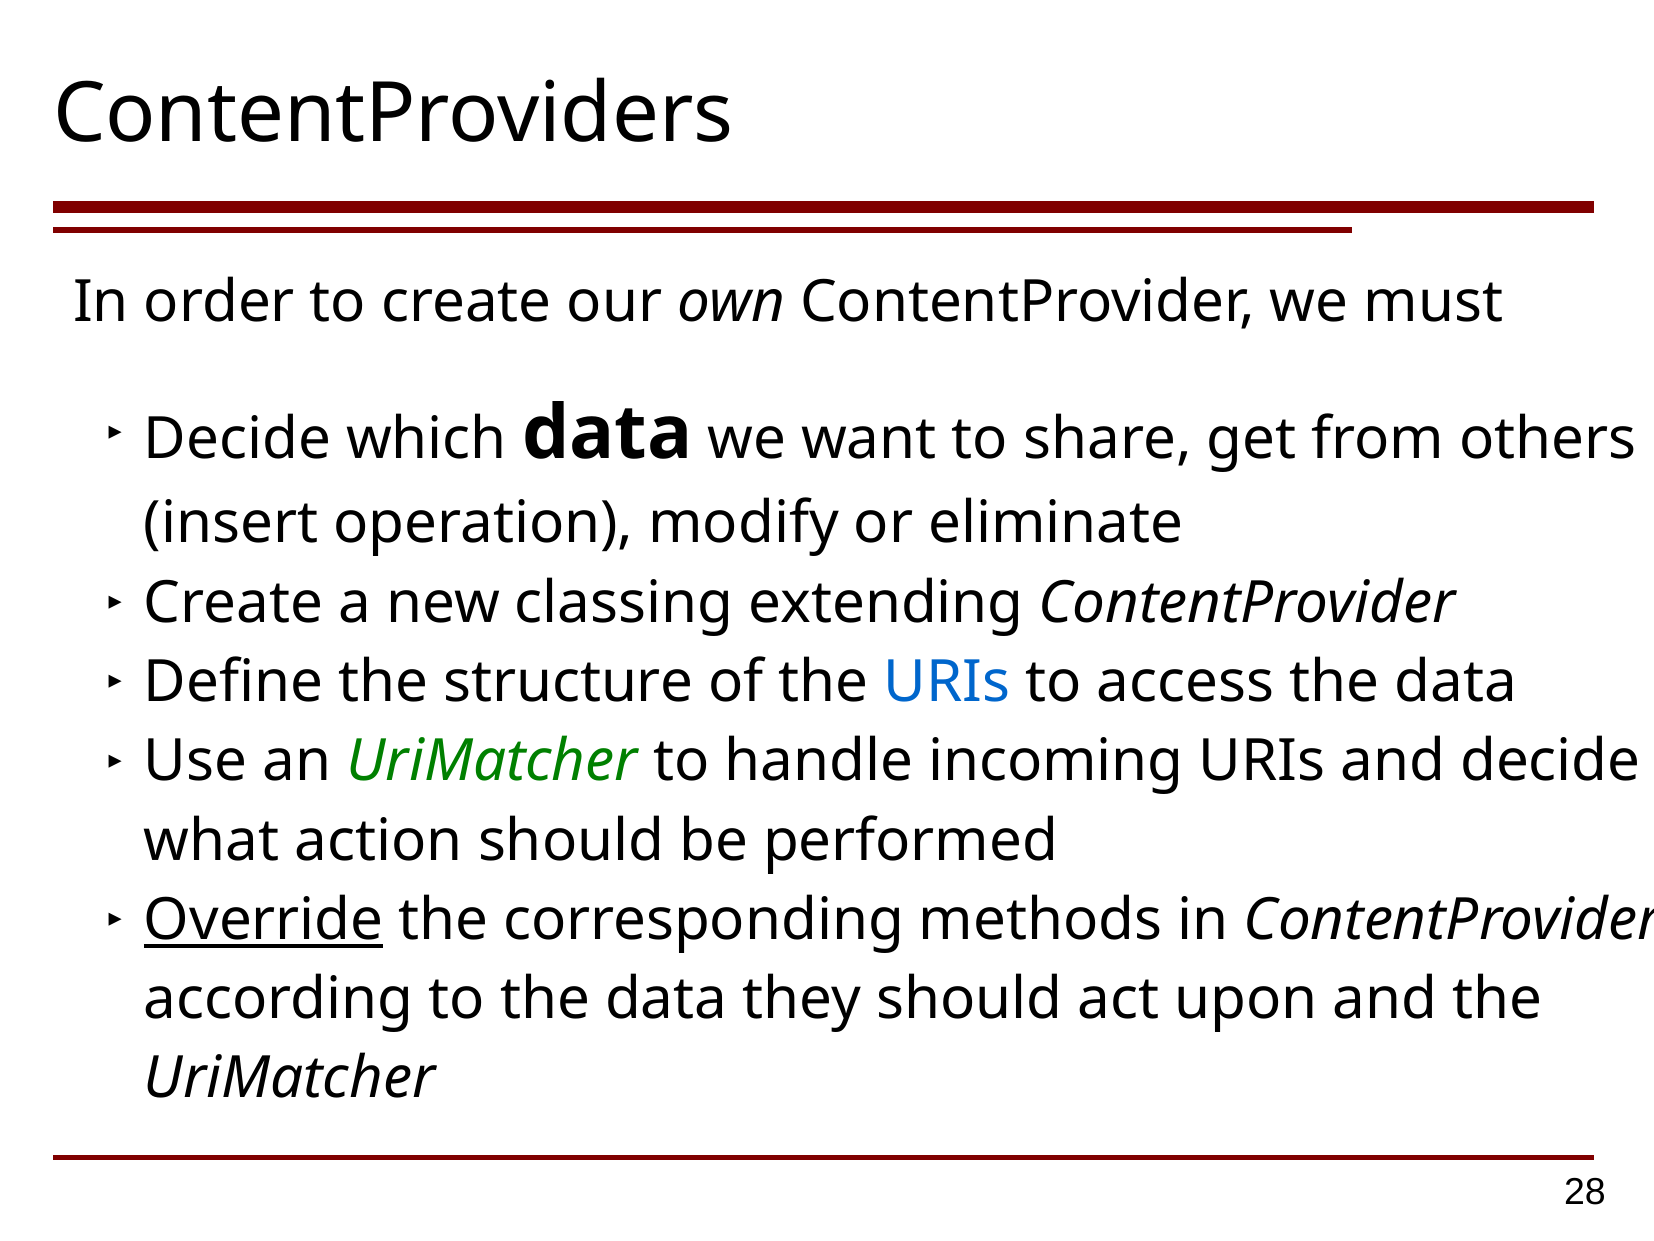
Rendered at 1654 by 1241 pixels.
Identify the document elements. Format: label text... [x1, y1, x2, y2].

subtitle ContentProviders [53, 48, 1542, 172]
text_box In order to create our own ContentProvider, we must Decide which data we want to share, get from others (insert operation), modify or eliminate Create a new classing extending ContentProvider Define the structure of the URIs to access the data Use an UriMatcher to handle incoming URIs and decide what action should be performed Override the corresponding methods in ContentProvider according to the data they should act upon and the UriMatcher [58, 252, 1622, 1187]
text_box <número> [35, 1163, 1654, 1221]
